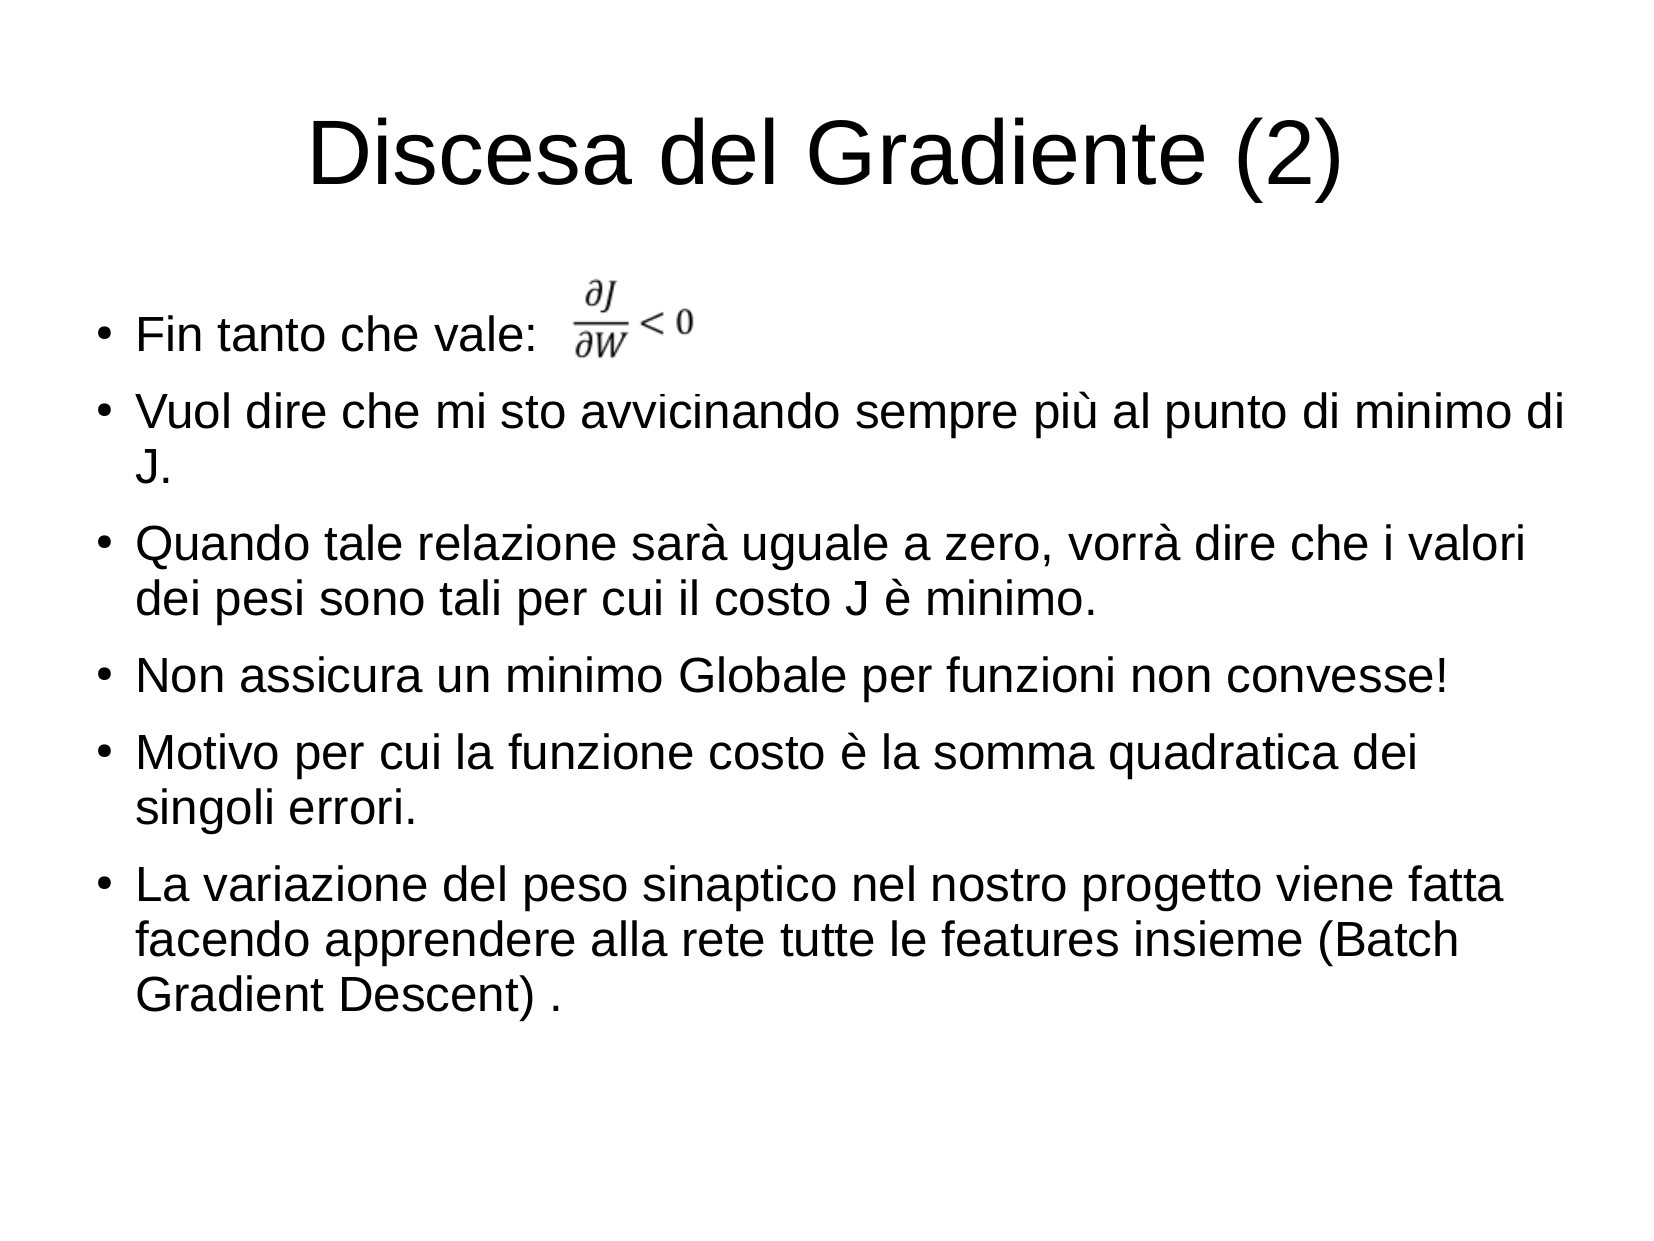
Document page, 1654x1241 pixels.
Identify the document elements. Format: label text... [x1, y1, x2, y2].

title Discesa del Gradiente (2) [82, 49, 1571, 257]
picture [543, 271, 728, 394]
list Fin tanto che vale: Vuol dire che mi sto avvicinando sempre più al punto di minimo di J. Quando tale relazione sarà uguale a zero, vorrà dire che i valori dei pesi sono tali per cui il costo J è minimo. Non assicura un minimo Globale per funzioni non convesse! Motivo per cui la funzione costo è la somma quadratica dei singoli errori. La variazione del peso sinaptico nel nostro progetto viene fatta facendo apprendere alla rete tutte le features insieme (Batch Gradient Descent) . [82, 307, 1571, 1027]
